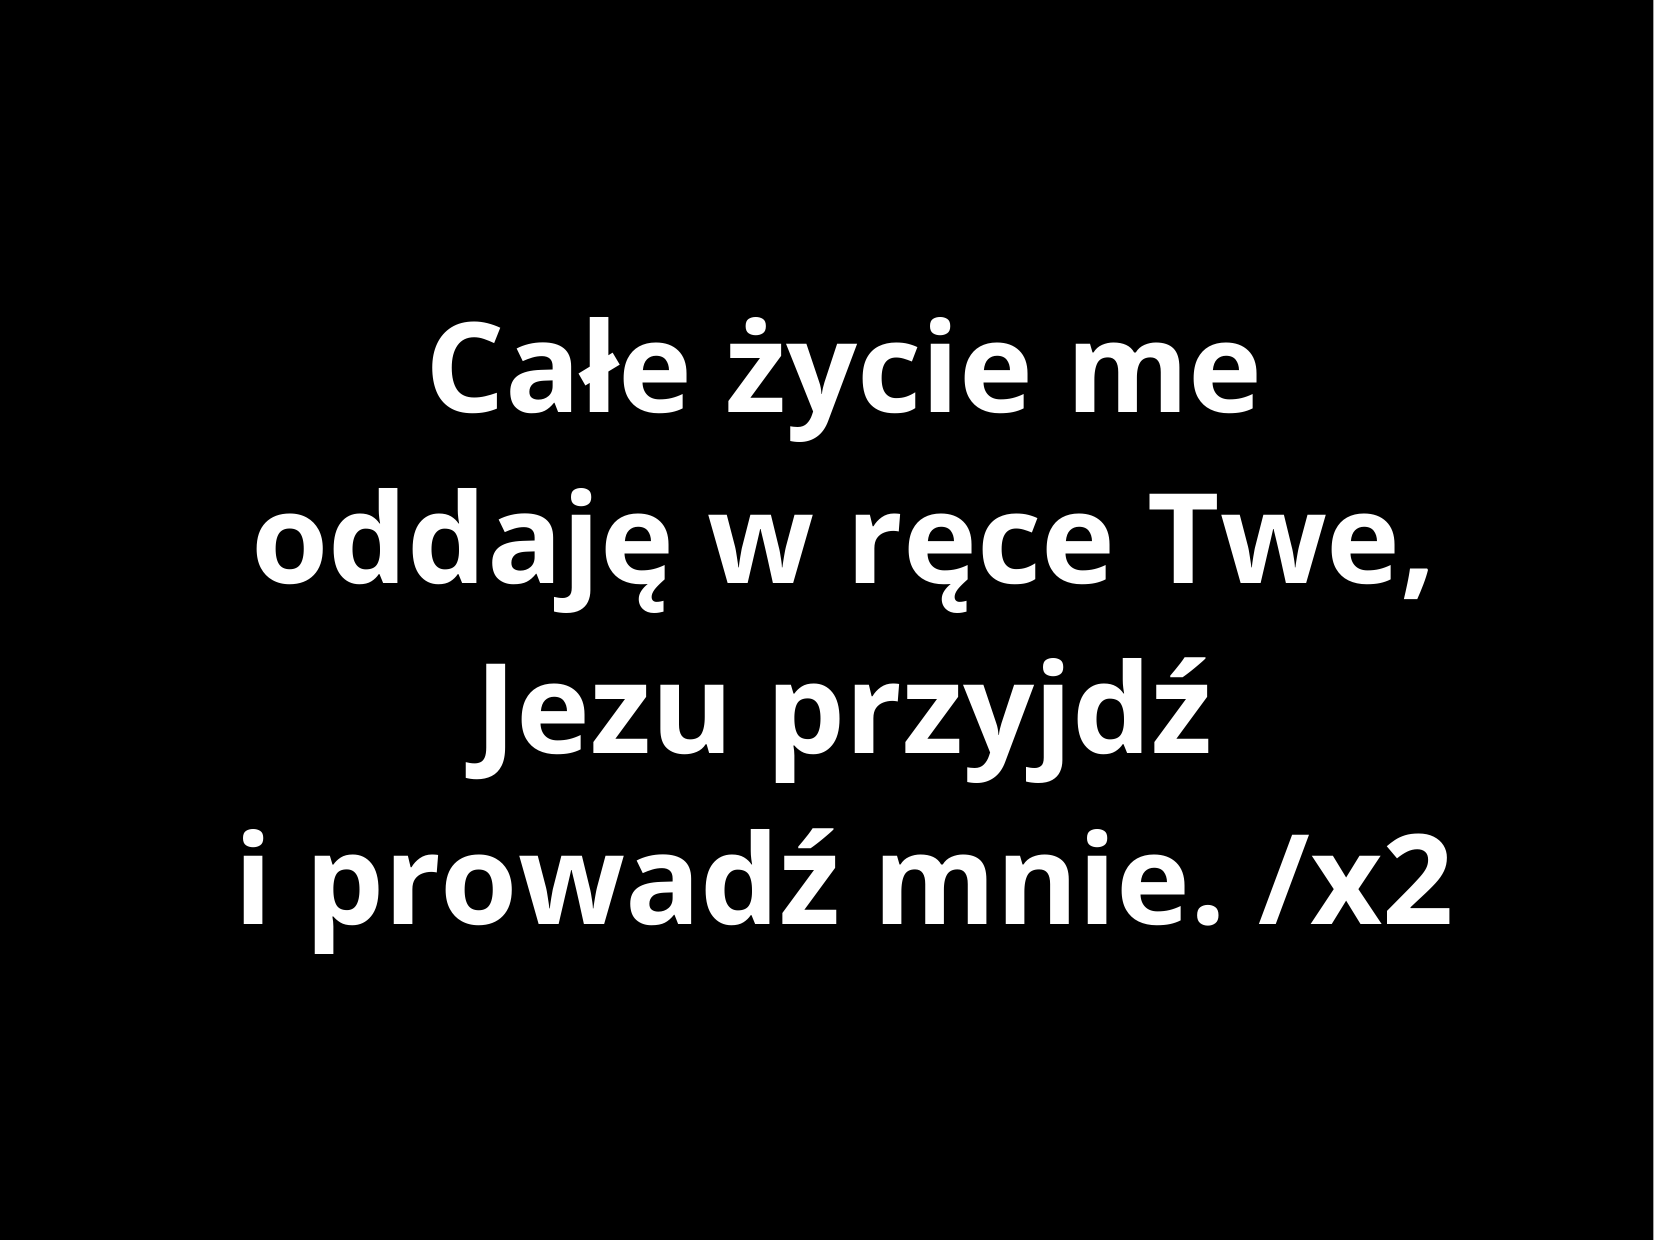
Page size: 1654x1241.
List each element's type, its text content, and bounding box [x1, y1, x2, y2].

subtitle Całe życie me oddaję w ręce Twe, Jezu przyjdź i prowadź mnie. /x2 [0, 0, 1654, 1241]
